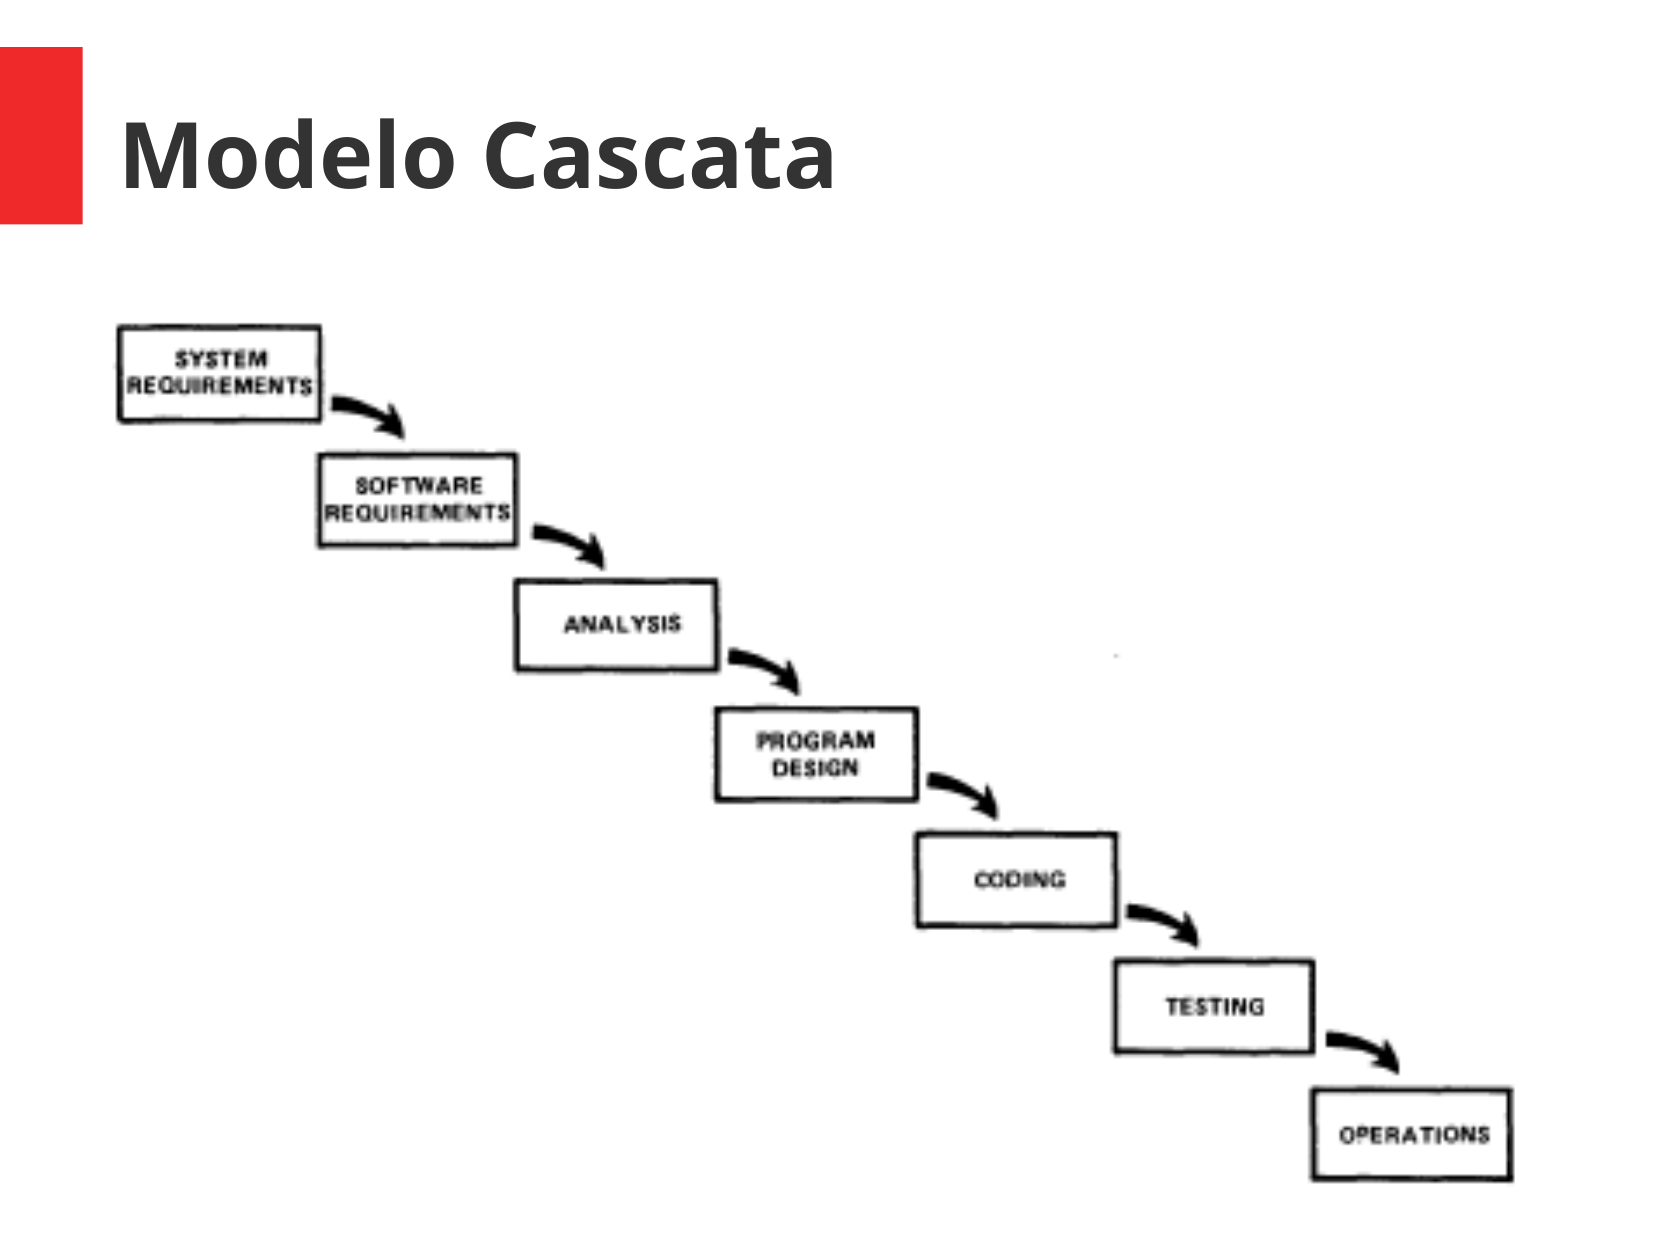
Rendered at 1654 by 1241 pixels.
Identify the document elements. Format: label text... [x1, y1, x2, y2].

title Modelo Cascata [118, 49, 1571, 257]
picture [97, 294, 1574, 1202]
